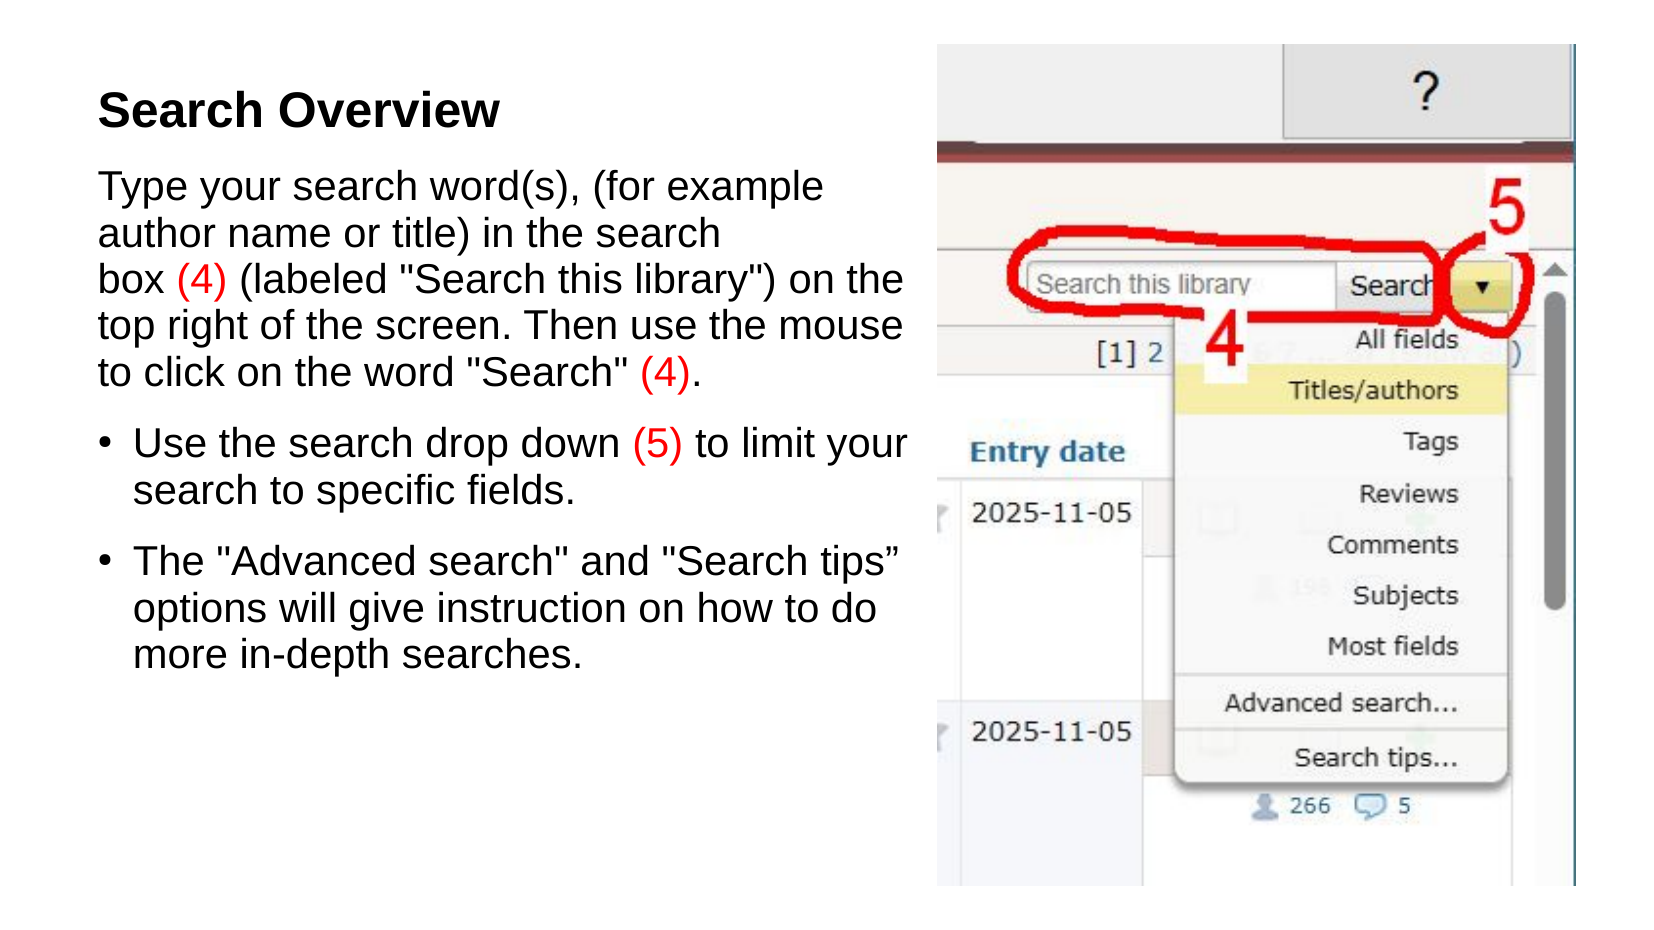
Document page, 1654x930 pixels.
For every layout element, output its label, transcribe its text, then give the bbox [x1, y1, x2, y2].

text_box Search Overview Type your search word(s), (for example author name or title) in the search box (4) (labeled "Search this library") on the top right of the screen. Then use the mouse to click on the word "Search" (4). Use the search drop down (5) to limit your search to specific fields. The "Advanced search" and "Search tips” options will give instruction on how to do more in-depth searches. [82, 75, 937, 733]
picture [937, 44, 1576, 886]
